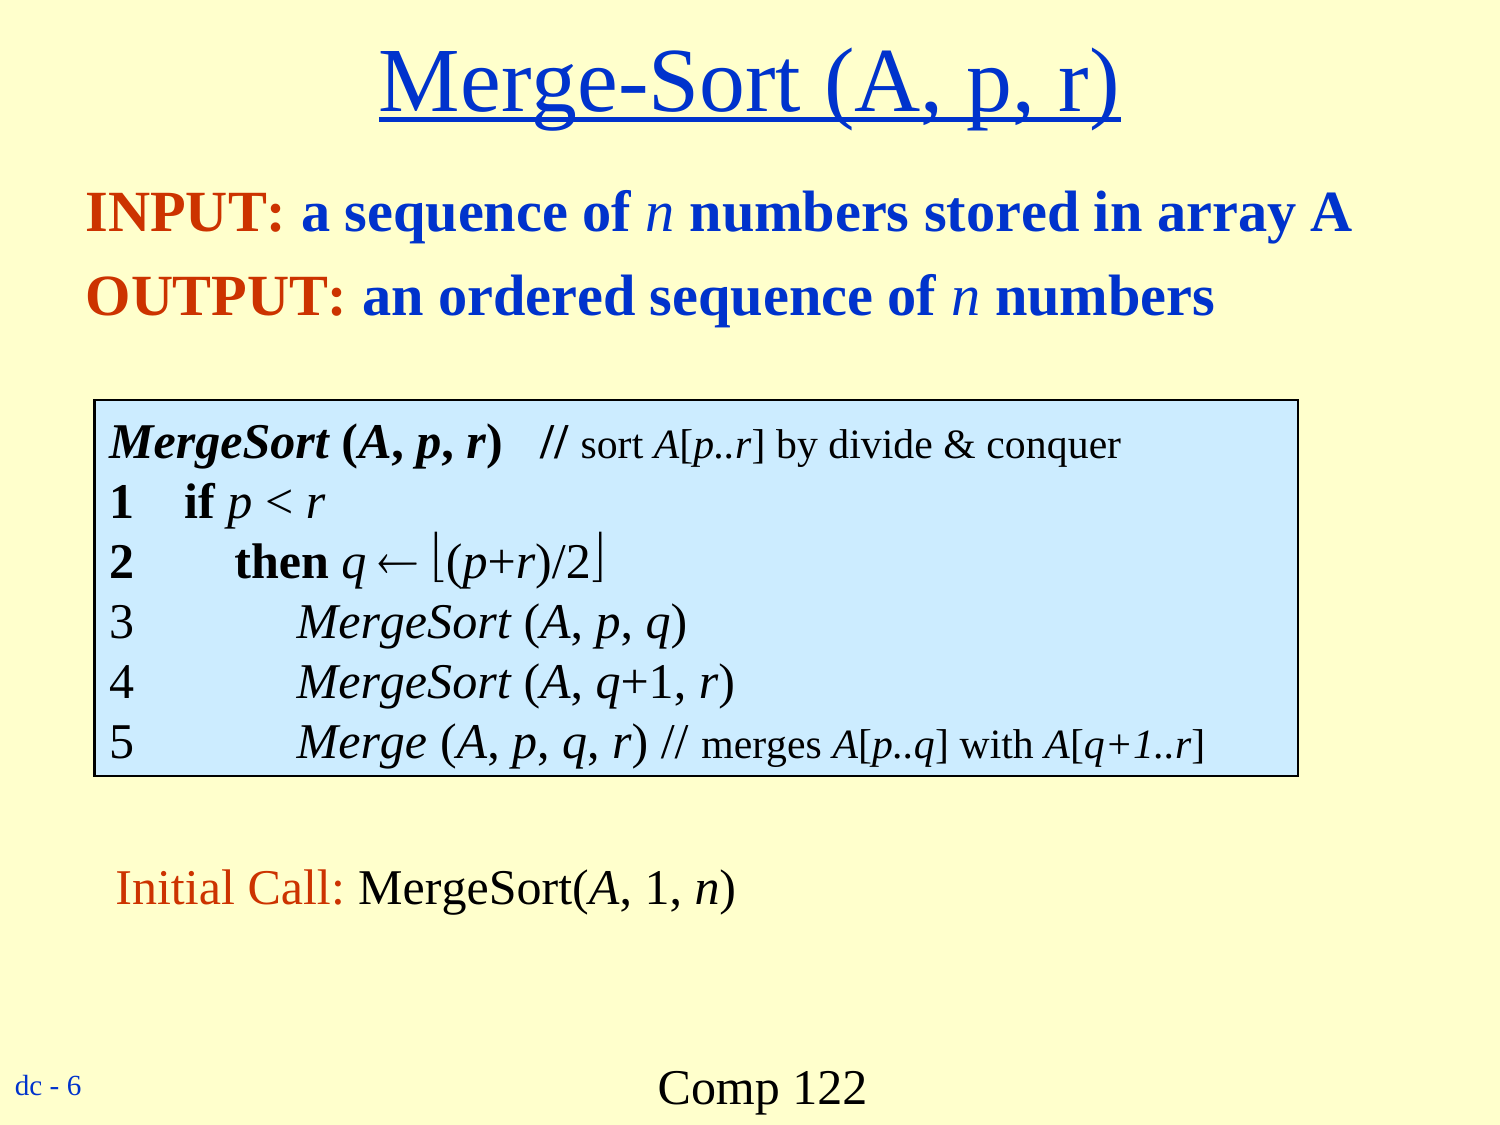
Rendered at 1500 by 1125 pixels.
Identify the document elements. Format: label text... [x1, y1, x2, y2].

text_box MergeSort (A, p, r) // sort A[p..r] by divide & conquer if p < r then q  (p+r)/2 MergeSort (A, p, q) MergeSort (A, q+1, r) Merge (A, p, q, r) // merges A[p..q] with A[q+1..r] [94, 400, 1298, 776]
text_box Initial Call: MergeSort(A, 1, n) [100, 846, 752, 923]
list INPUT: a sequence of n numbers stored in array A OUTPUT: an ordered sequence of n numbers [70, 165, 1440, 336]
title Merge-Sort (A, p, r) [0, 0, 1500, 150]
